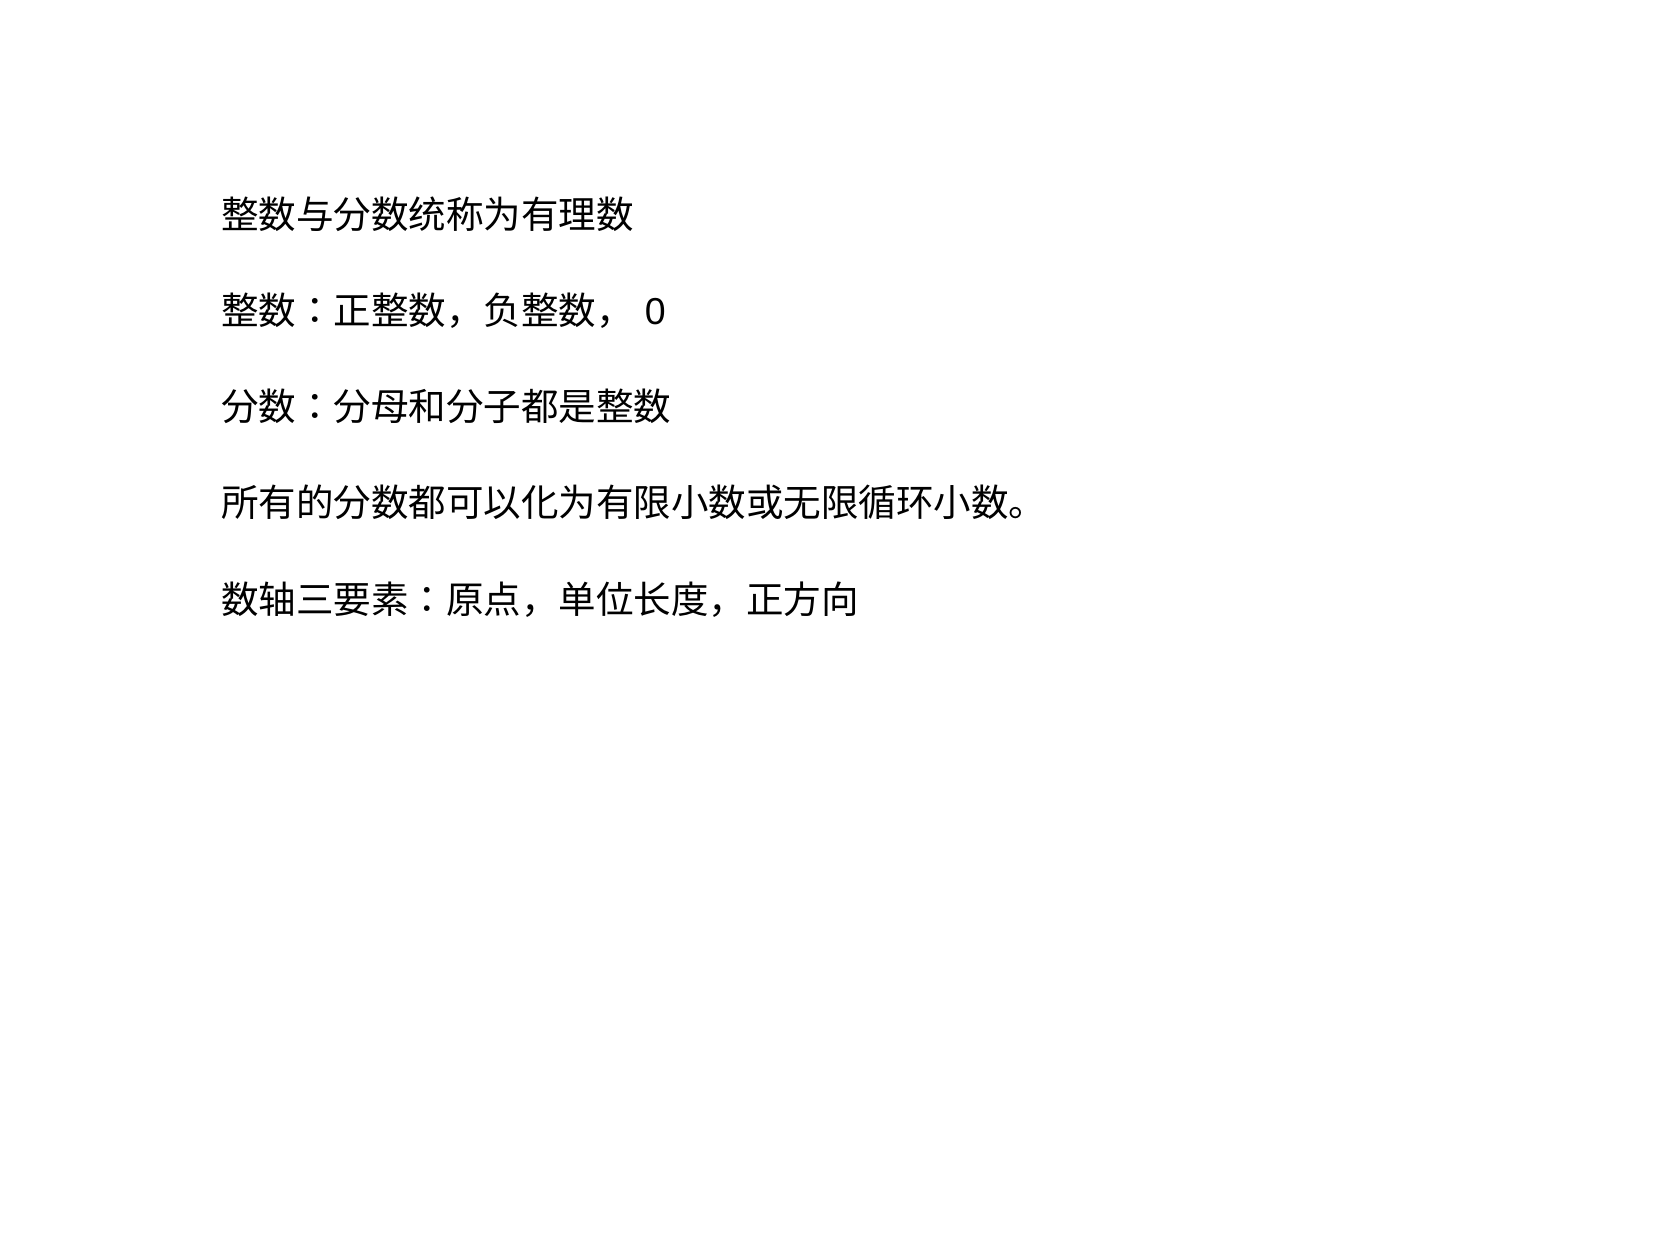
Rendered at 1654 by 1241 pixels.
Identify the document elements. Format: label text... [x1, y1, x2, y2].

text_box 整数与分数统称为有理数 整数：正整数，负整数，0 分数：分母和分子都是整数 所有的分数都可以化为有限小数或无限循环小数。 数轴三要素：原点，单位长度，正方向 [206, 177, 1051, 739]
